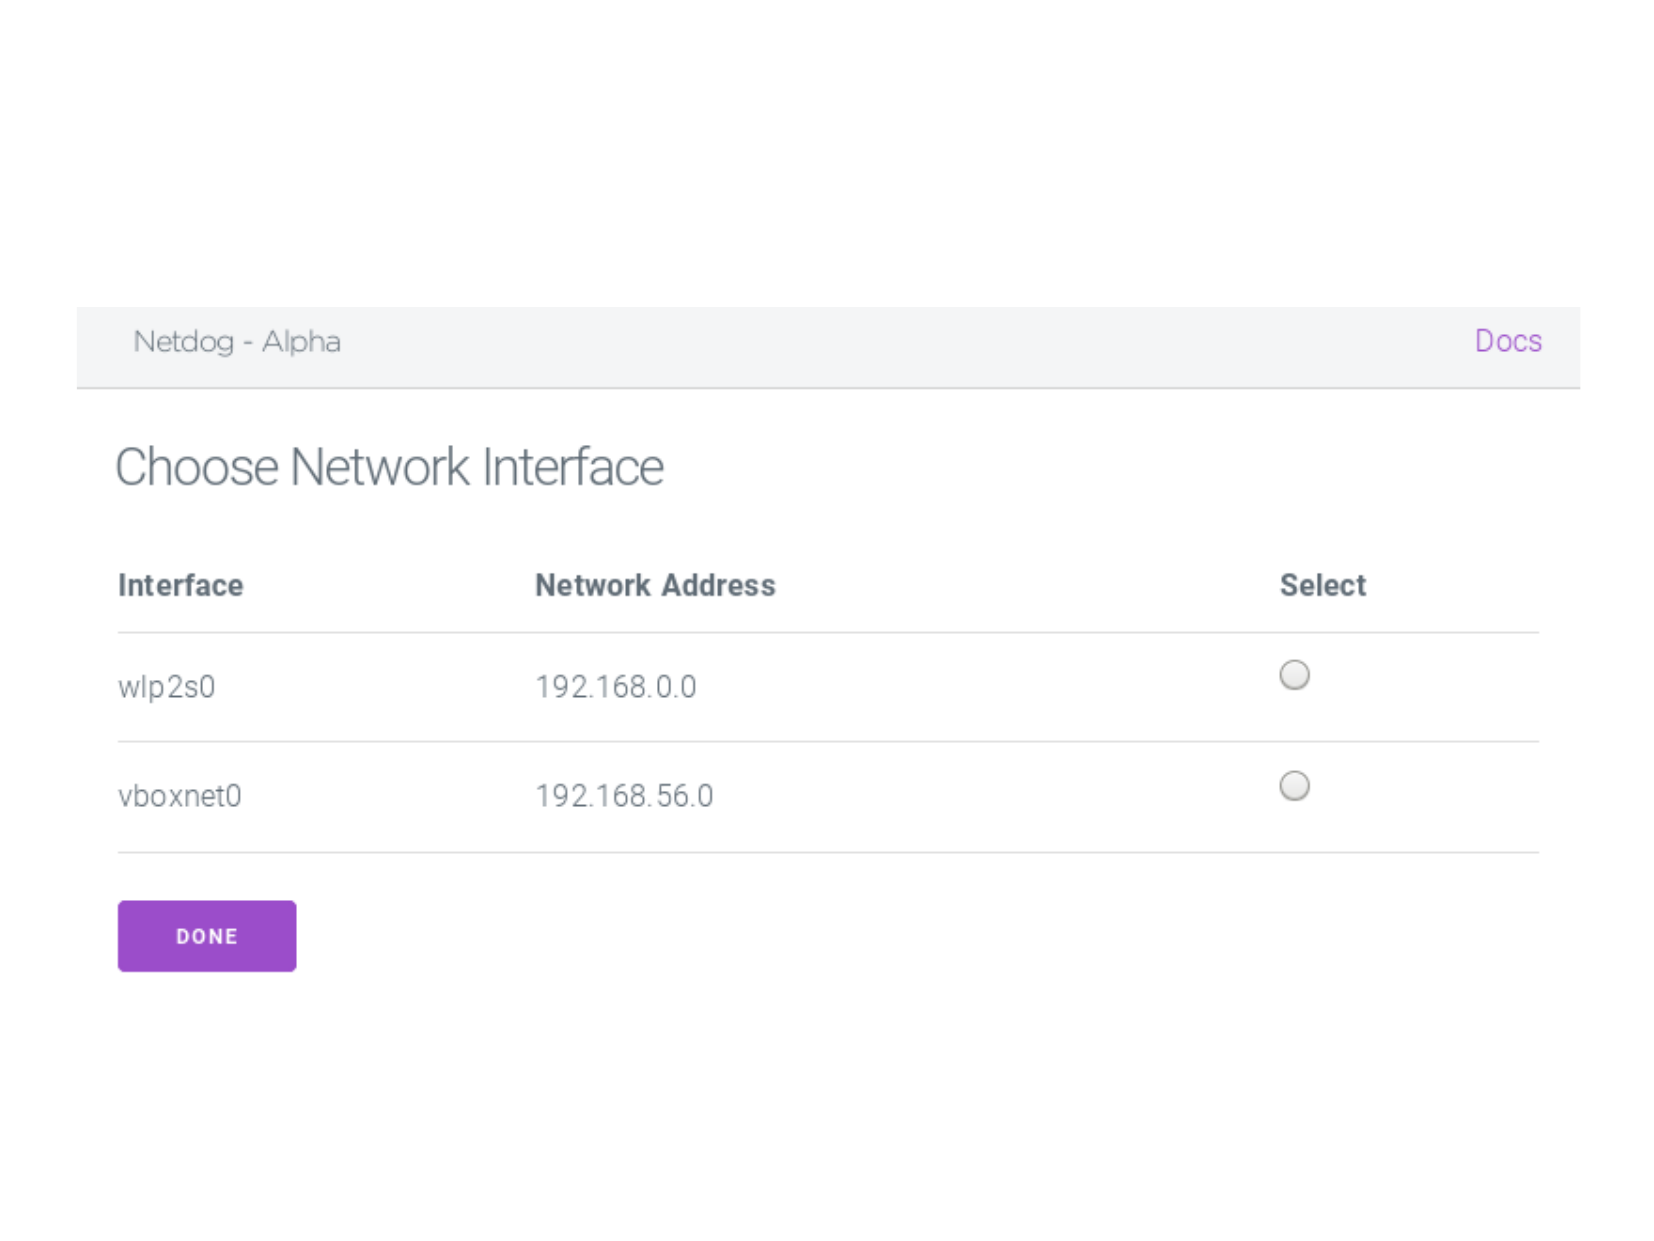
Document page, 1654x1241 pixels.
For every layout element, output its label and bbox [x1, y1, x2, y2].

picture [76, 307, 1581, 1004]
